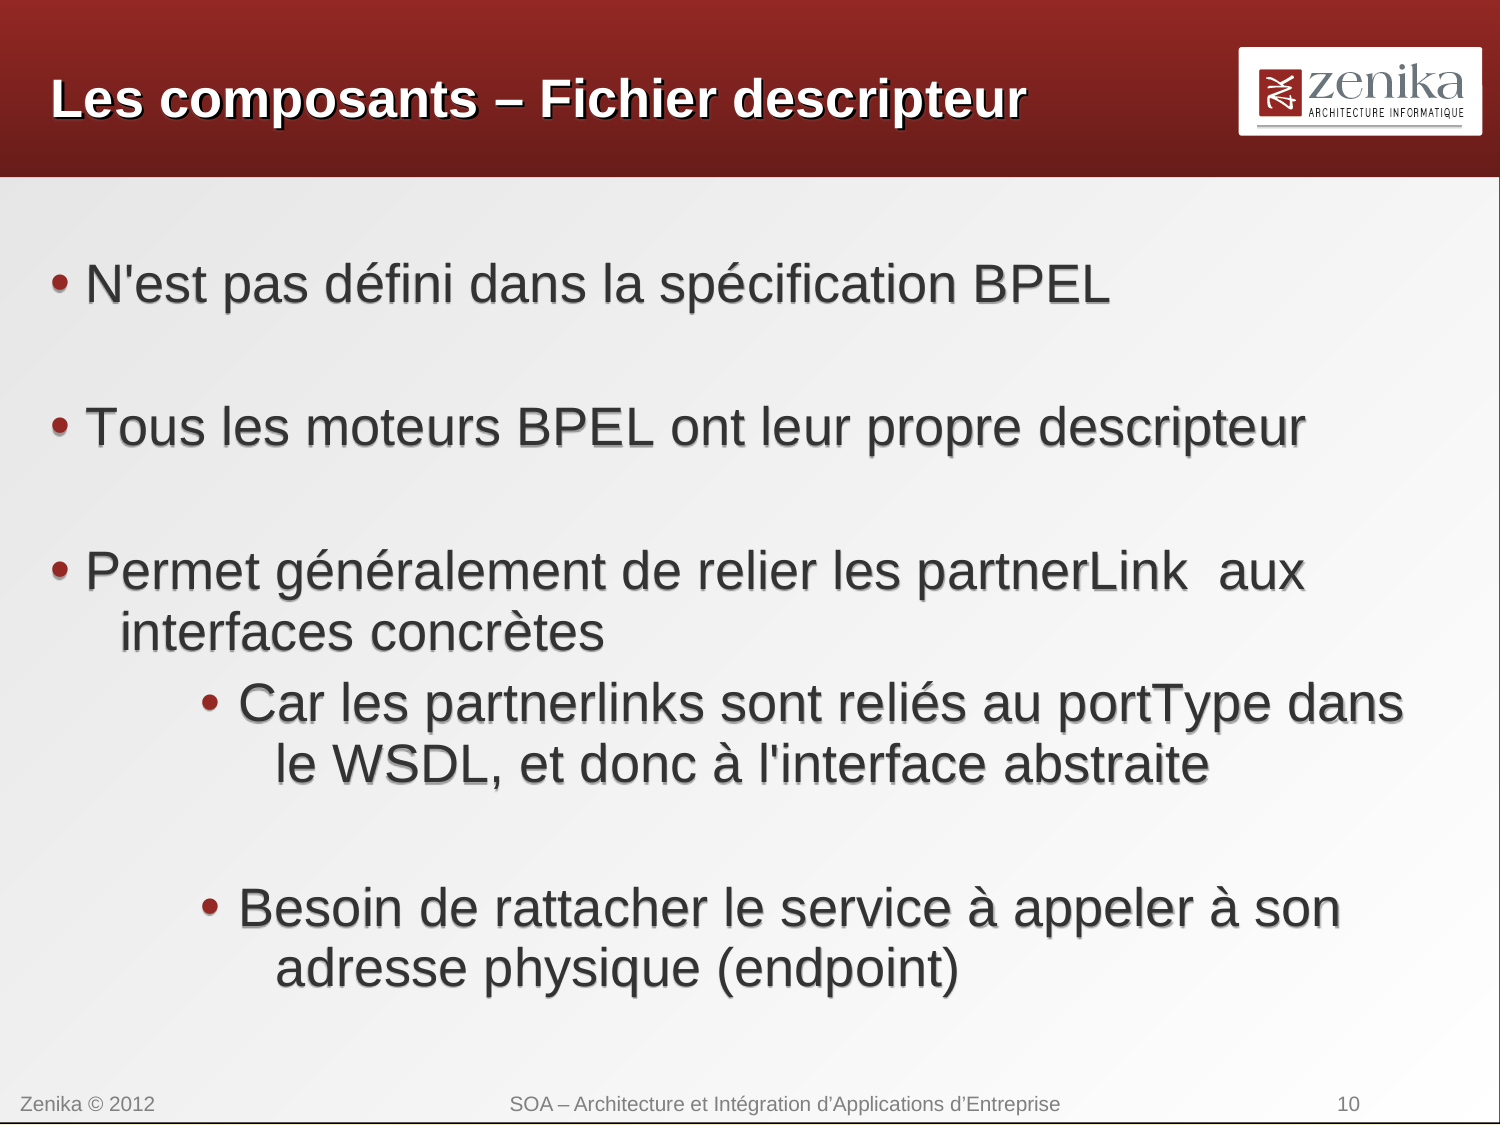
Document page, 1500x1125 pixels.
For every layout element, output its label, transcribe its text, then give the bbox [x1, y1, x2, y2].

title Les composants – Fichier descripteur [50, 22, 1206, 172]
subtitle N'est pas défini dans la spécification BPEL Tous les moteurs BPEL ont leur propre descripteur Permet généralement de relier les partnerLink aux interfaces concrètes Car les partnerlinks sont reliés au portType dans le WSDL, et donc à l'interface abstraite Besoin de rattacher le service à appeler à son adresse physique (endpoint) [50, 249, 1435, 1064]
